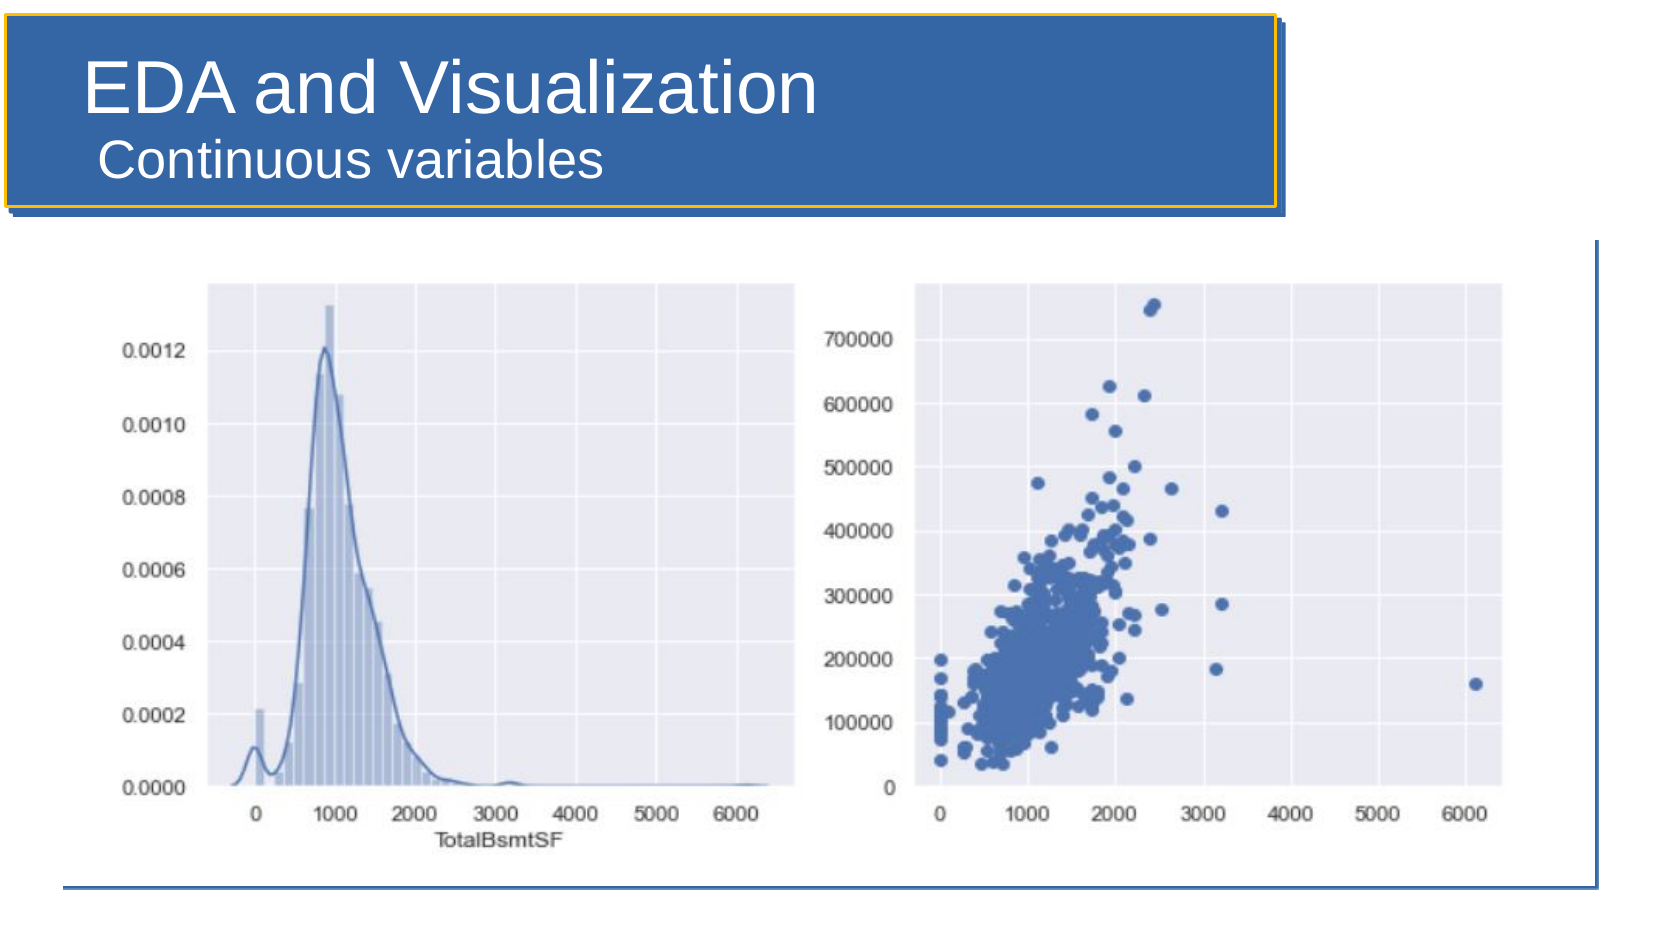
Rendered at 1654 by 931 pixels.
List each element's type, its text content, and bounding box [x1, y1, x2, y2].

title EDA and Visualization Continuous variables [82, 44, 1235, 192]
picture [59, 236, 1595, 886]
